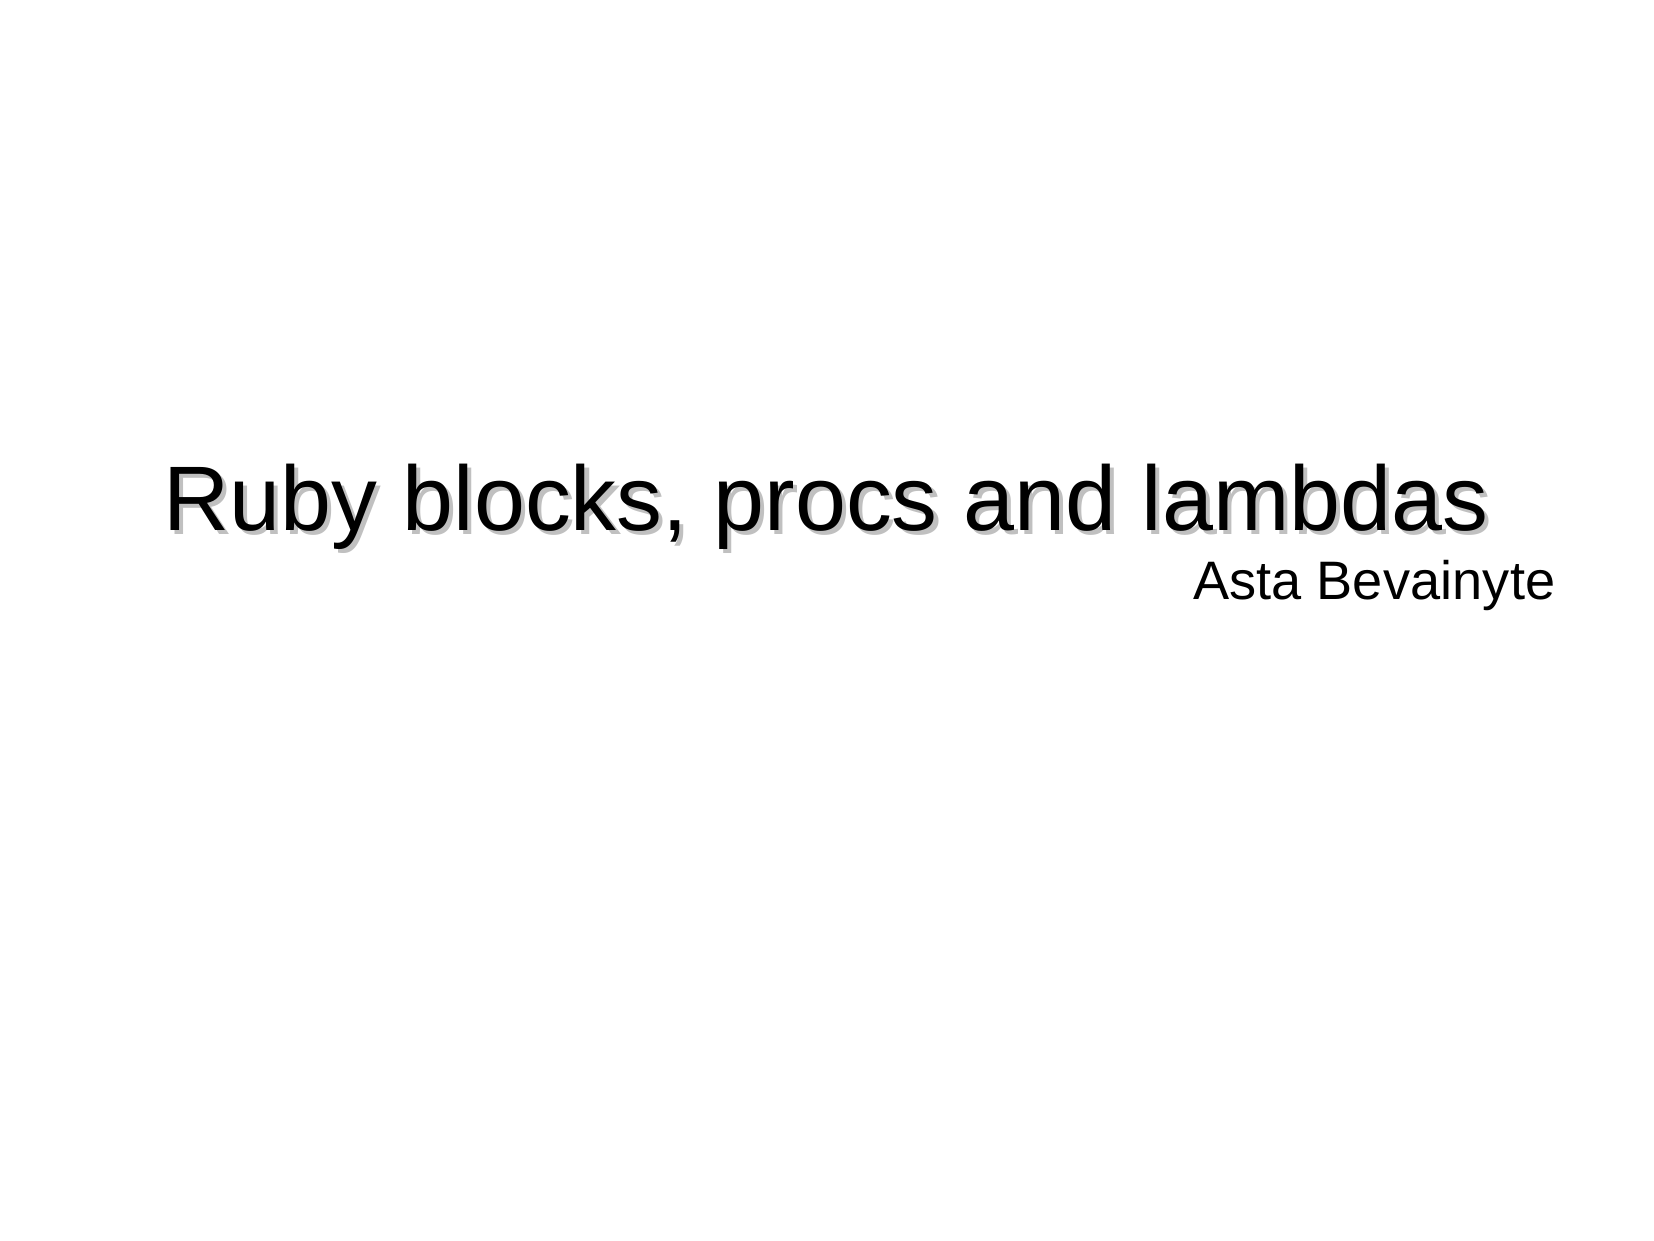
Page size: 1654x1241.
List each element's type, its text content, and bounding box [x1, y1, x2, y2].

subtitle Ruby blocks, procs and lambdas Asta Bevainyte [82, 49, 1571, 1010]
